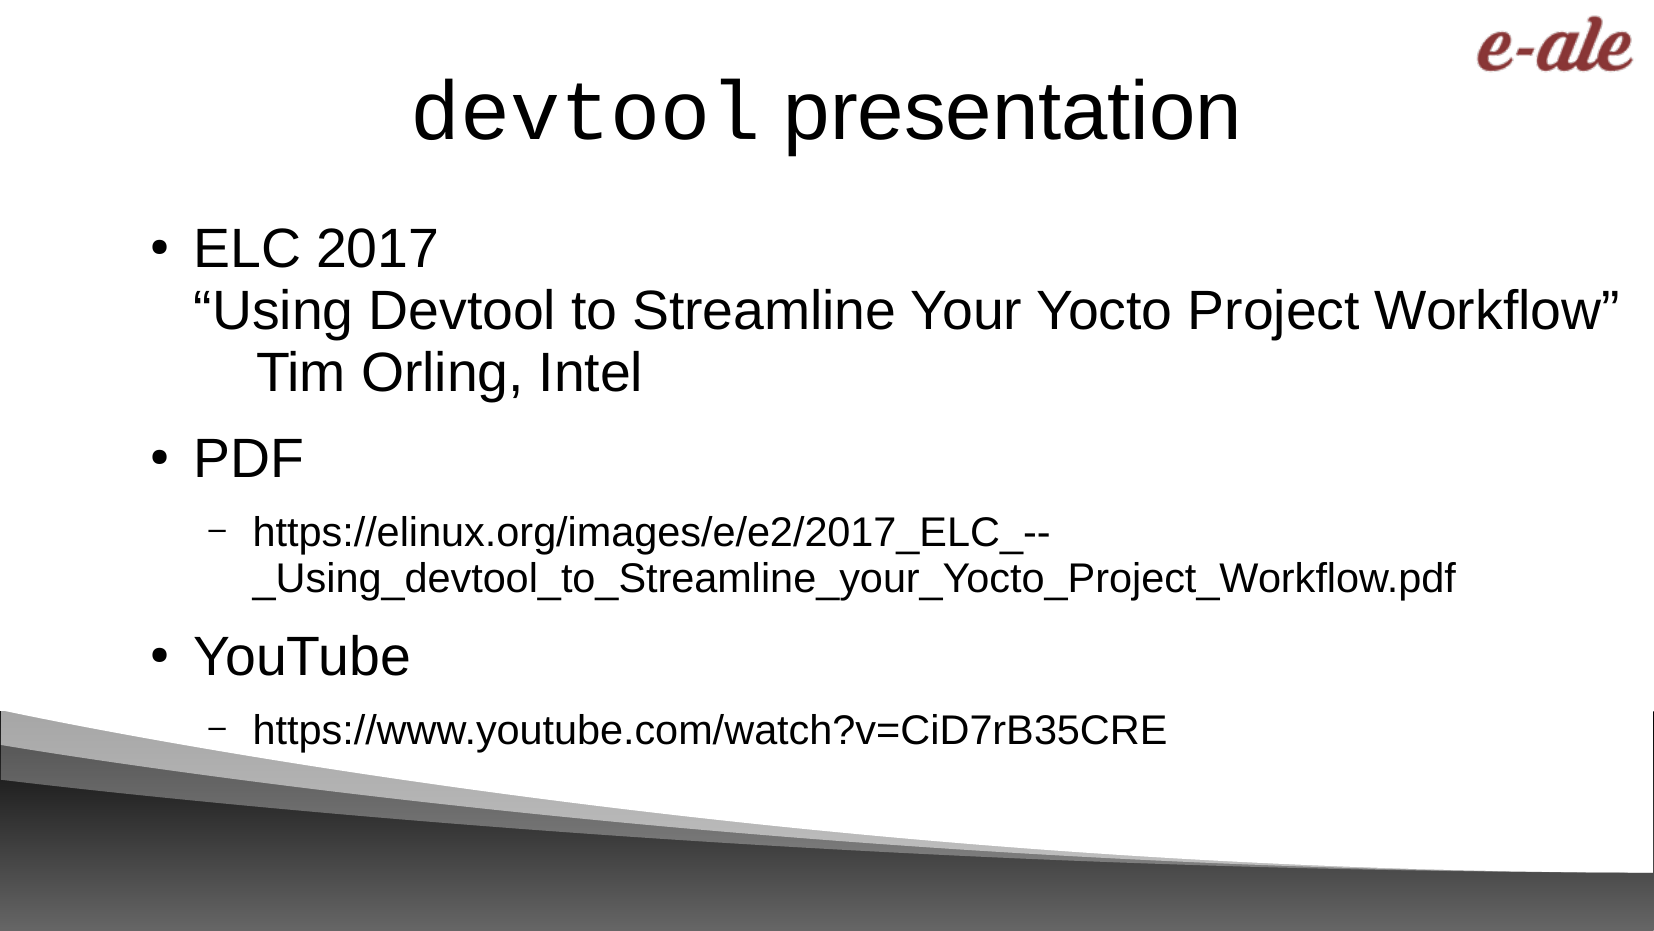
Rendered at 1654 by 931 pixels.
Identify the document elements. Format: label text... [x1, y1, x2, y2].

picture [1475, 15, 1636, 74]
title devtool presentation [82, 37, 1571, 193]
list ELC 2017 “Using Devtool to Streamline Your Yocto Project Workflow” Tim Orling, Intel PDF https://elinux.org/images/e/e2/2017_ELC_--_Using_devtool_to_Streamline_your_Yocto_Project_Workflow.pdf YouTube https://www.youtube.com/watch?v=CiD7rB35CRE [135, 217, 1624, 757]
